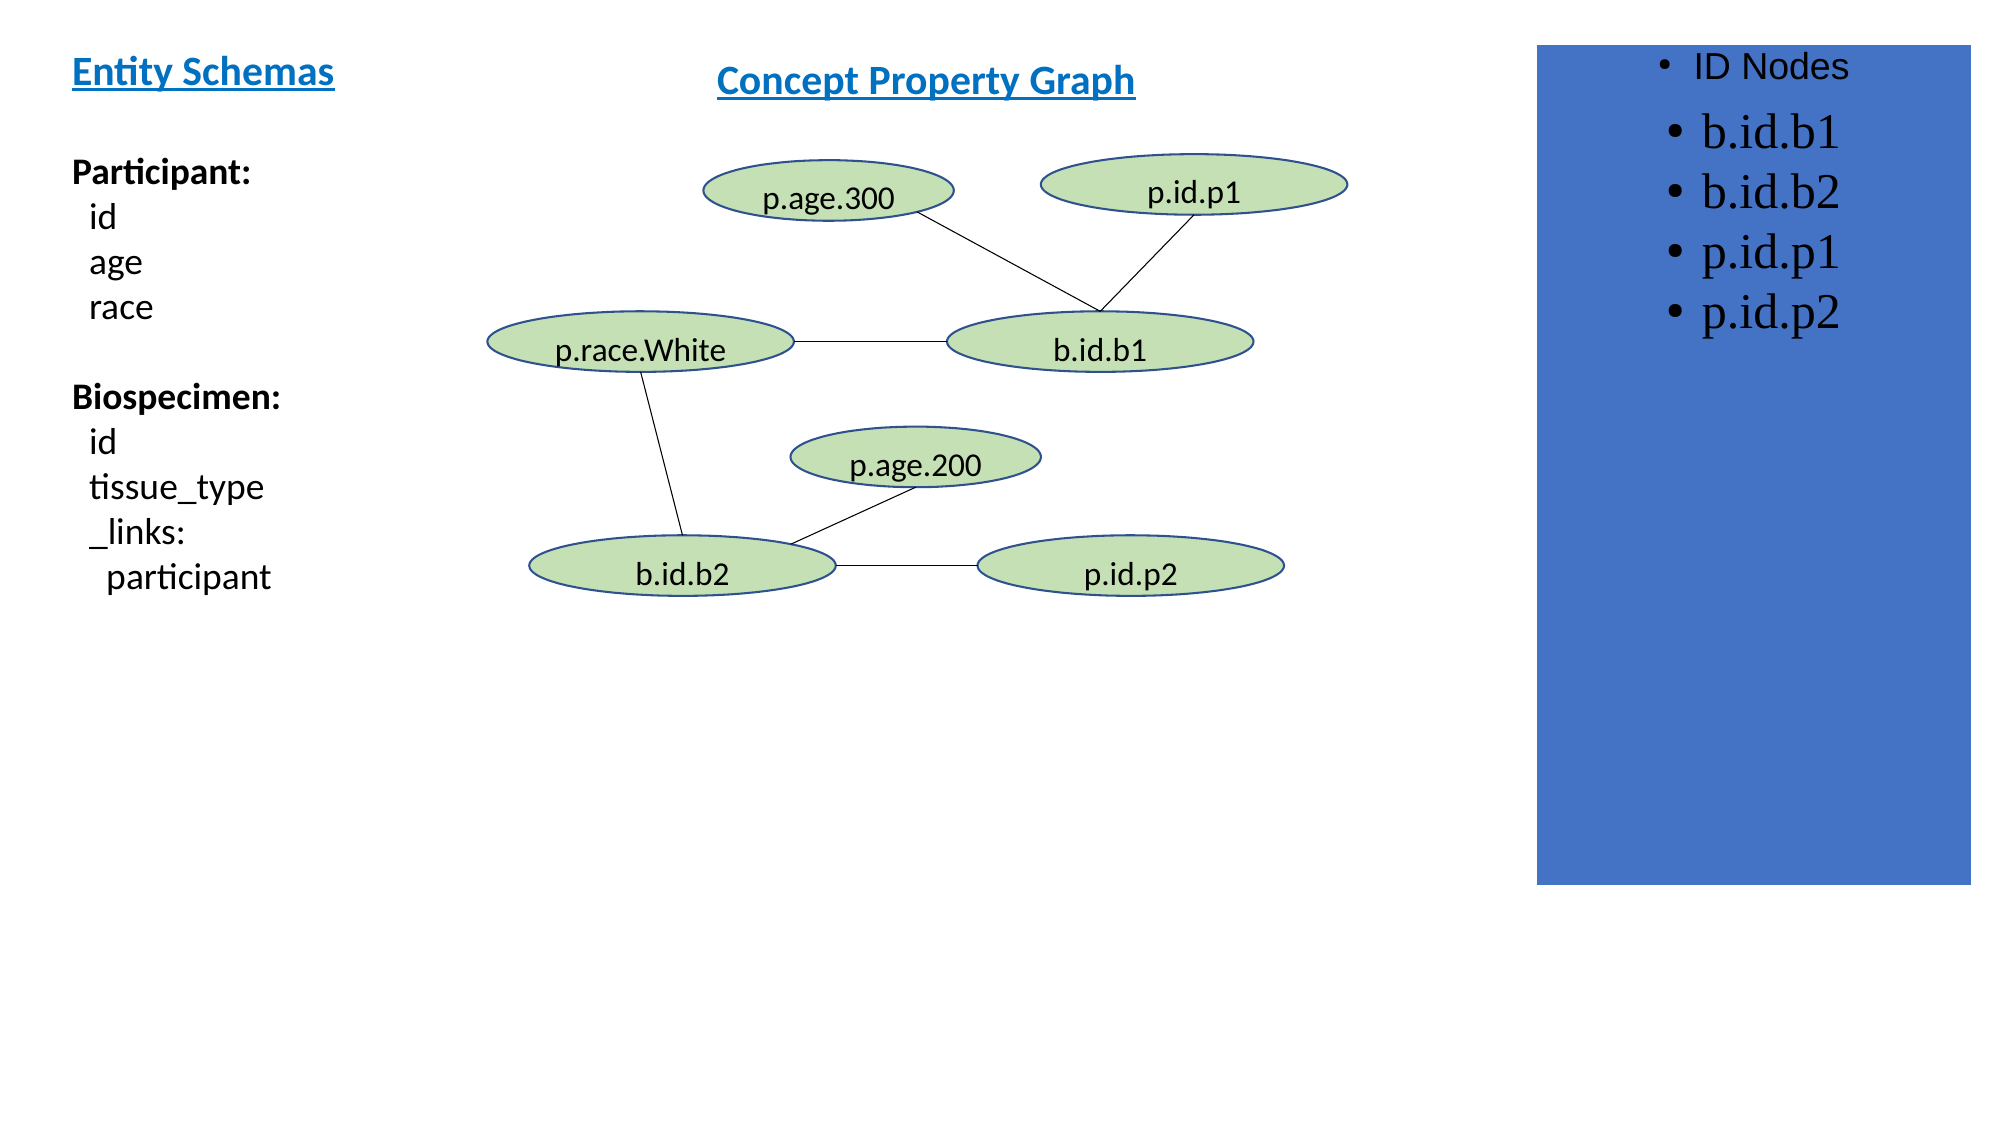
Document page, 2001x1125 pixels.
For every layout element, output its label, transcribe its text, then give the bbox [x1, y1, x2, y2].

table_cell [1537, 525, 1971, 585]
text_box p.age.300 [703, 160, 954, 221]
table_cell [1537, 765, 1971, 825]
text_box p.id.p2 [977, 535, 1285, 596]
table_cell [1537, 705, 1971, 765]
table_cell [1537, 645, 1971, 705]
table_cell p.id.p1 [1537, 225, 1971, 285]
table_cell [1537, 465, 1971, 525]
text_box Participant: id age race Biospecimen: id tissue_type _links: participant [57, 139, 298, 610]
text_box p.age.200 [790, 426, 1041, 488]
text_box b.id.b1 [947, 311, 1254, 372]
text_box Entity Schemas [57, 36, 353, 102]
table_cell [1537, 585, 1971, 645]
table_cell [1537, 825, 1971, 885]
text_box b.id.b2 [529, 535, 836, 596]
text_box Concept Property Graph [702, 45, 1155, 111]
table_cell [1537, 405, 1971, 465]
text_box p.race.White [487, 311, 794, 372]
text_box p.id.p1 [1040, 154, 1348, 215]
table_header ID Nodes [1537, 45, 1971, 105]
table_cell p.id.p2 [1537, 285, 1971, 345]
table_cell b.id.b1 [1537, 105, 1971, 165]
table_cell [1537, 345, 1971, 405]
table_cell b.id.b2 [1537, 165, 1971, 225]
